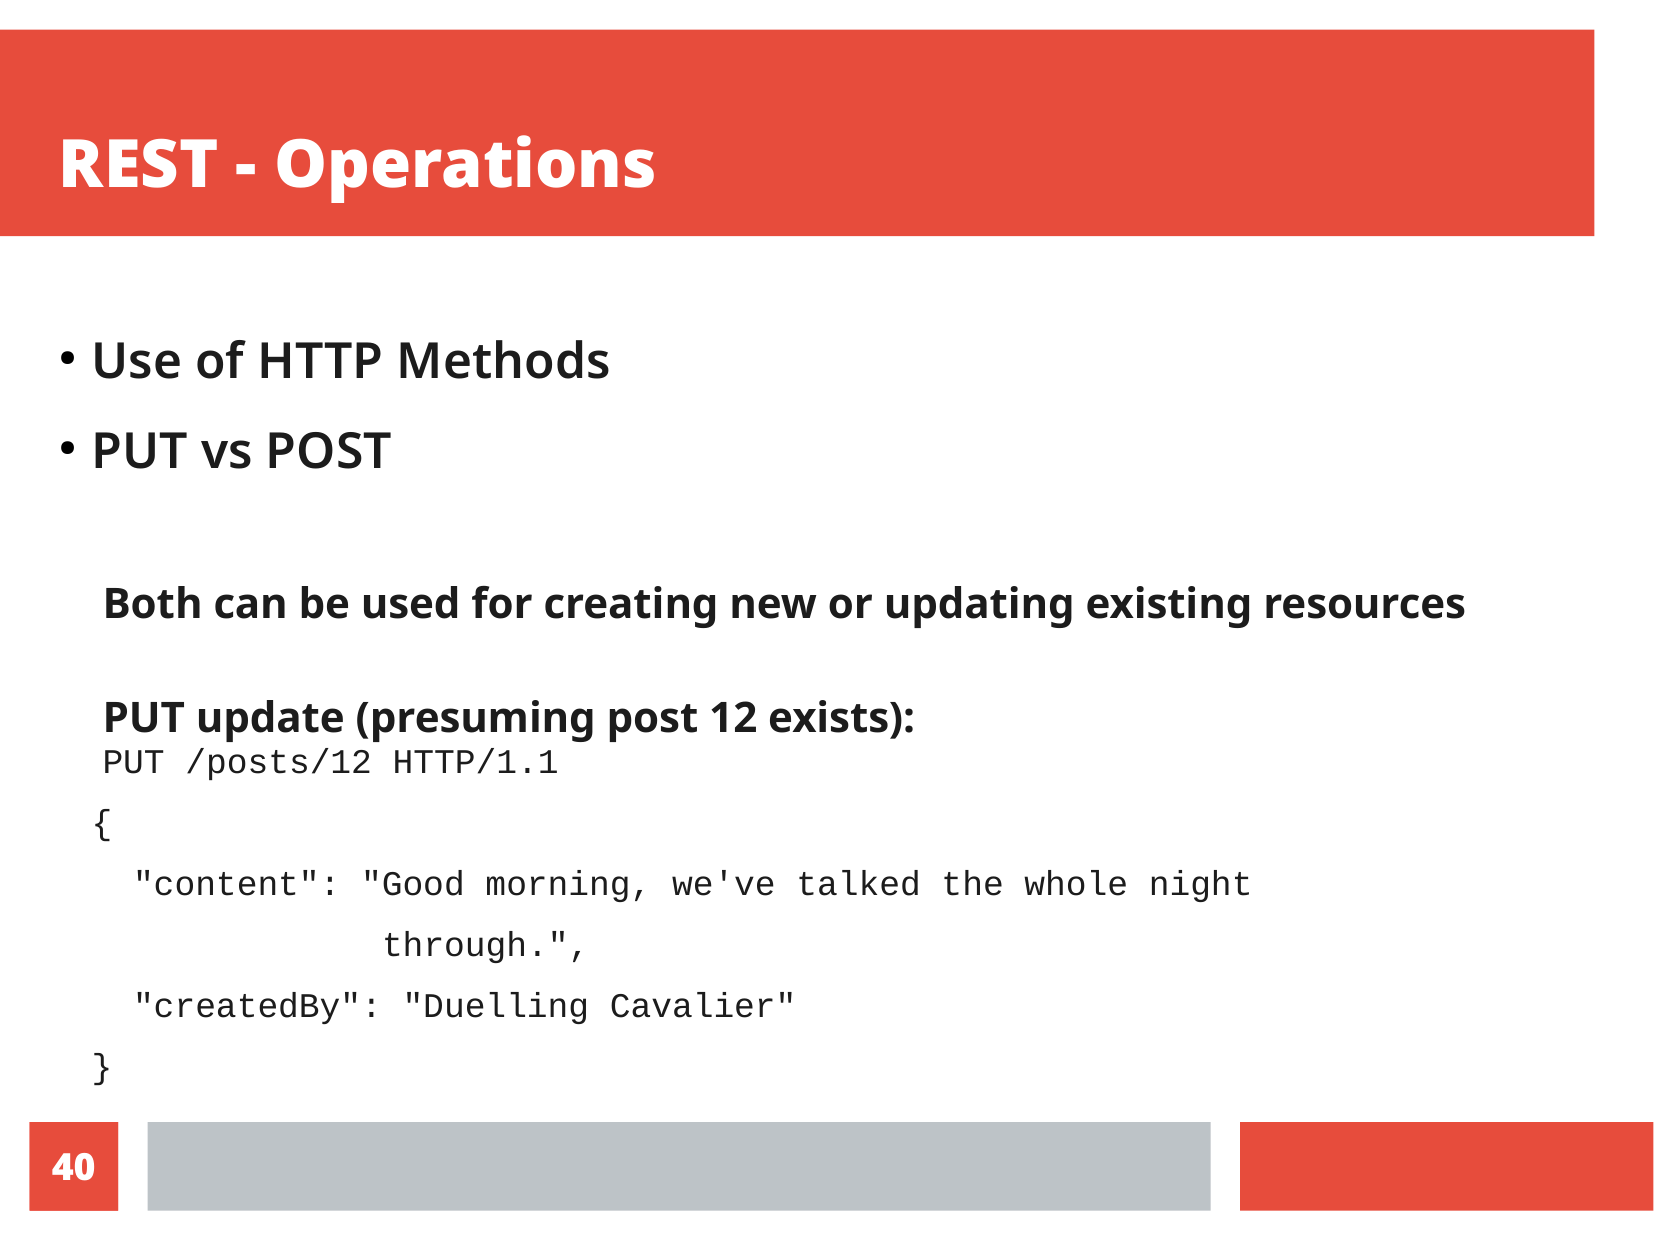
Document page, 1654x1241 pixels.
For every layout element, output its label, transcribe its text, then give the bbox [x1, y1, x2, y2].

list Use of HTTP Methods PUT vs POST Both can be used for creating new or updating existing resources PUT update (presuming post 12 exists): PUT /posts/12 HTTP/1.1 { "content": "Good morning, we've talked the whole night through.", "createdBy": "Duelling Cavalier" } [59, 324, 1565, 1093]
title REST - Operations [59, 59, 1595, 207]
